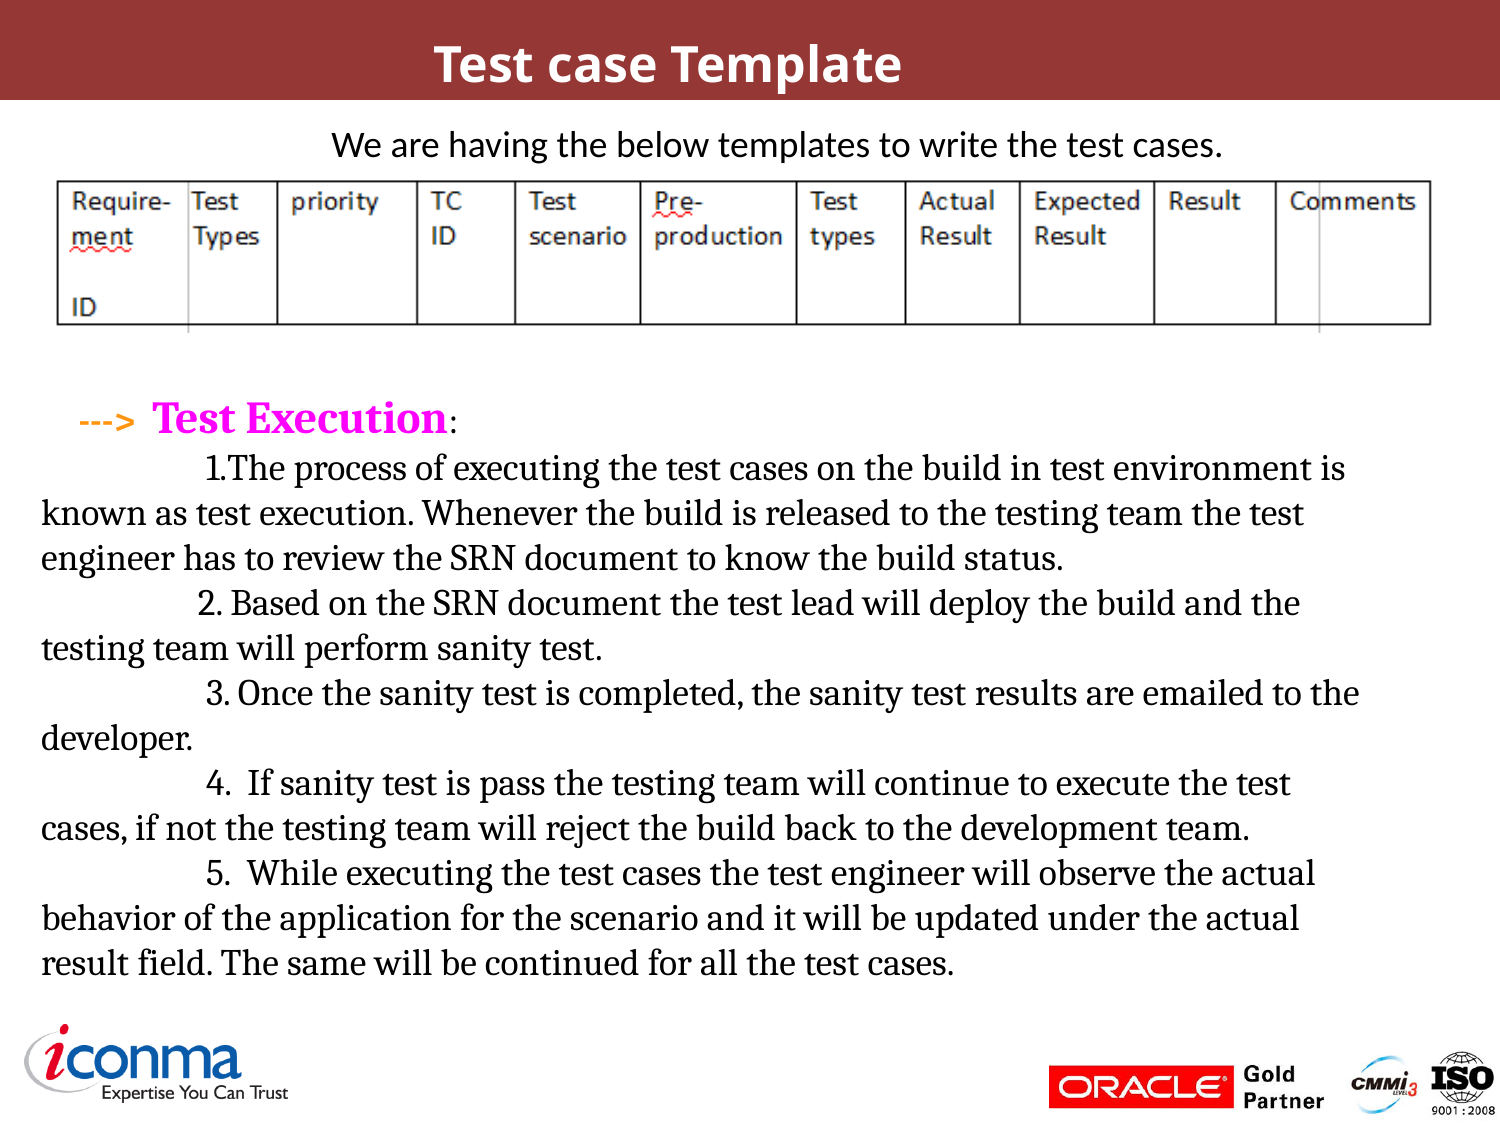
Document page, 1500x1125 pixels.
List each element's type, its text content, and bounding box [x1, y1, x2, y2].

text_box ---> Test Execution: 1.The process of executing the test cases on the build in test environment is known as test execution. Whenever the build is released to the testing team the test engineer has to review the SRN document to know the build status. 2. Based on the SRN document the test lead will deploy the build and the testing team will perform sanity test. 3. Once the sanity test is completed, the sanity test results are emailed to the developer. 4. If sanity test is pass the testing team will continue to execute the test cases, if not the testing team will reject the build back to the development team. 5. While executing the test cases the test engineer will observe the actual behavior of the application for the scenario and it will be updated under the actual result field. The same will be continued for all the test cases. [26, 380, 1382, 1111]
text_box Test case Template [0, 24, 919, 100]
picture [1346, 1047, 1497, 1123]
text_box We are having the below templates to write the test cases. [0, 112, 1257, 173]
picture [39, 168, 1446, 333]
